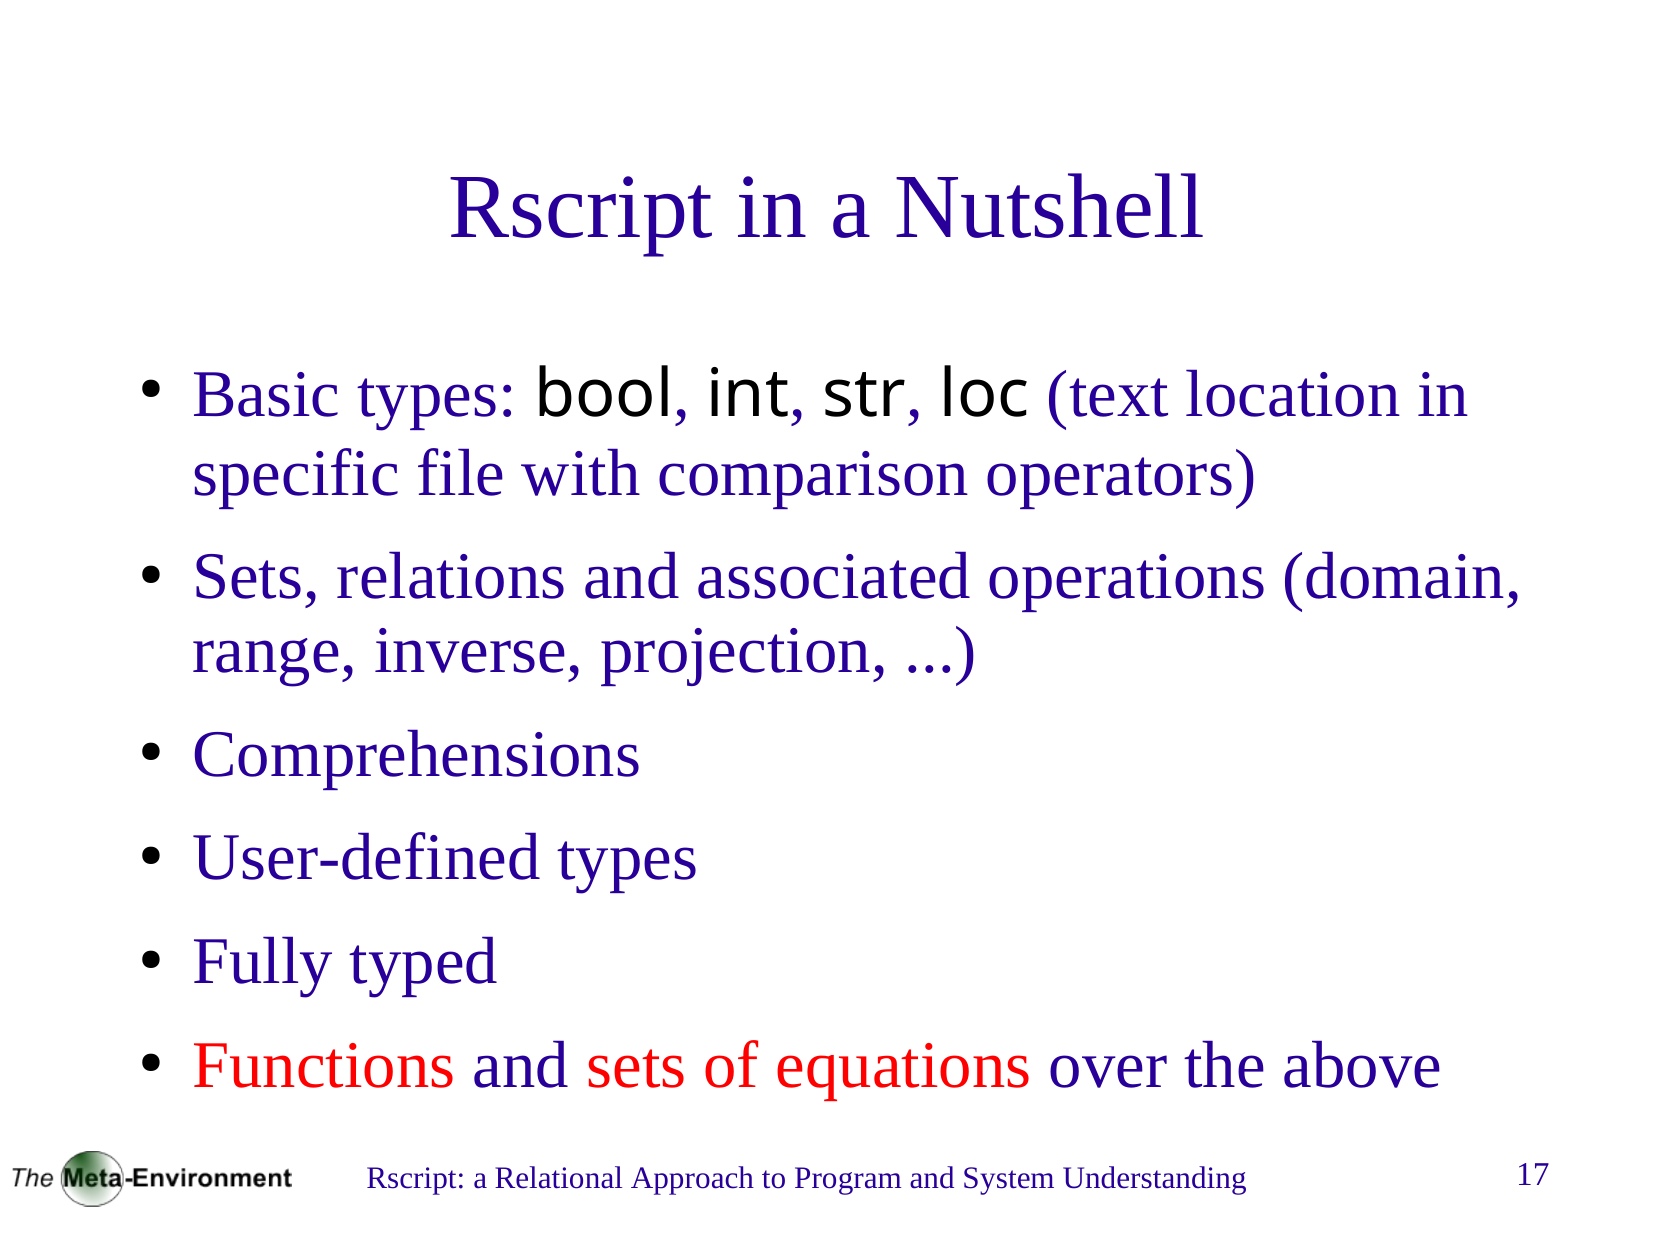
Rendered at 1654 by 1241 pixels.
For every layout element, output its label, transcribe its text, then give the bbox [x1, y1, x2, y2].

list Basic types: bool, int, str, loc (text location in specific file with comparison operators) Sets, relations and associated operations (domain, range, inverse, projection, ...) Comprehensions User-defined types Fully typed Functions and sets of equations over the above [121, 344, 1534, 1174]
title Rscript in a Nutshell [121, 102, 1534, 311]
picture [12, 1151, 292, 1207]
